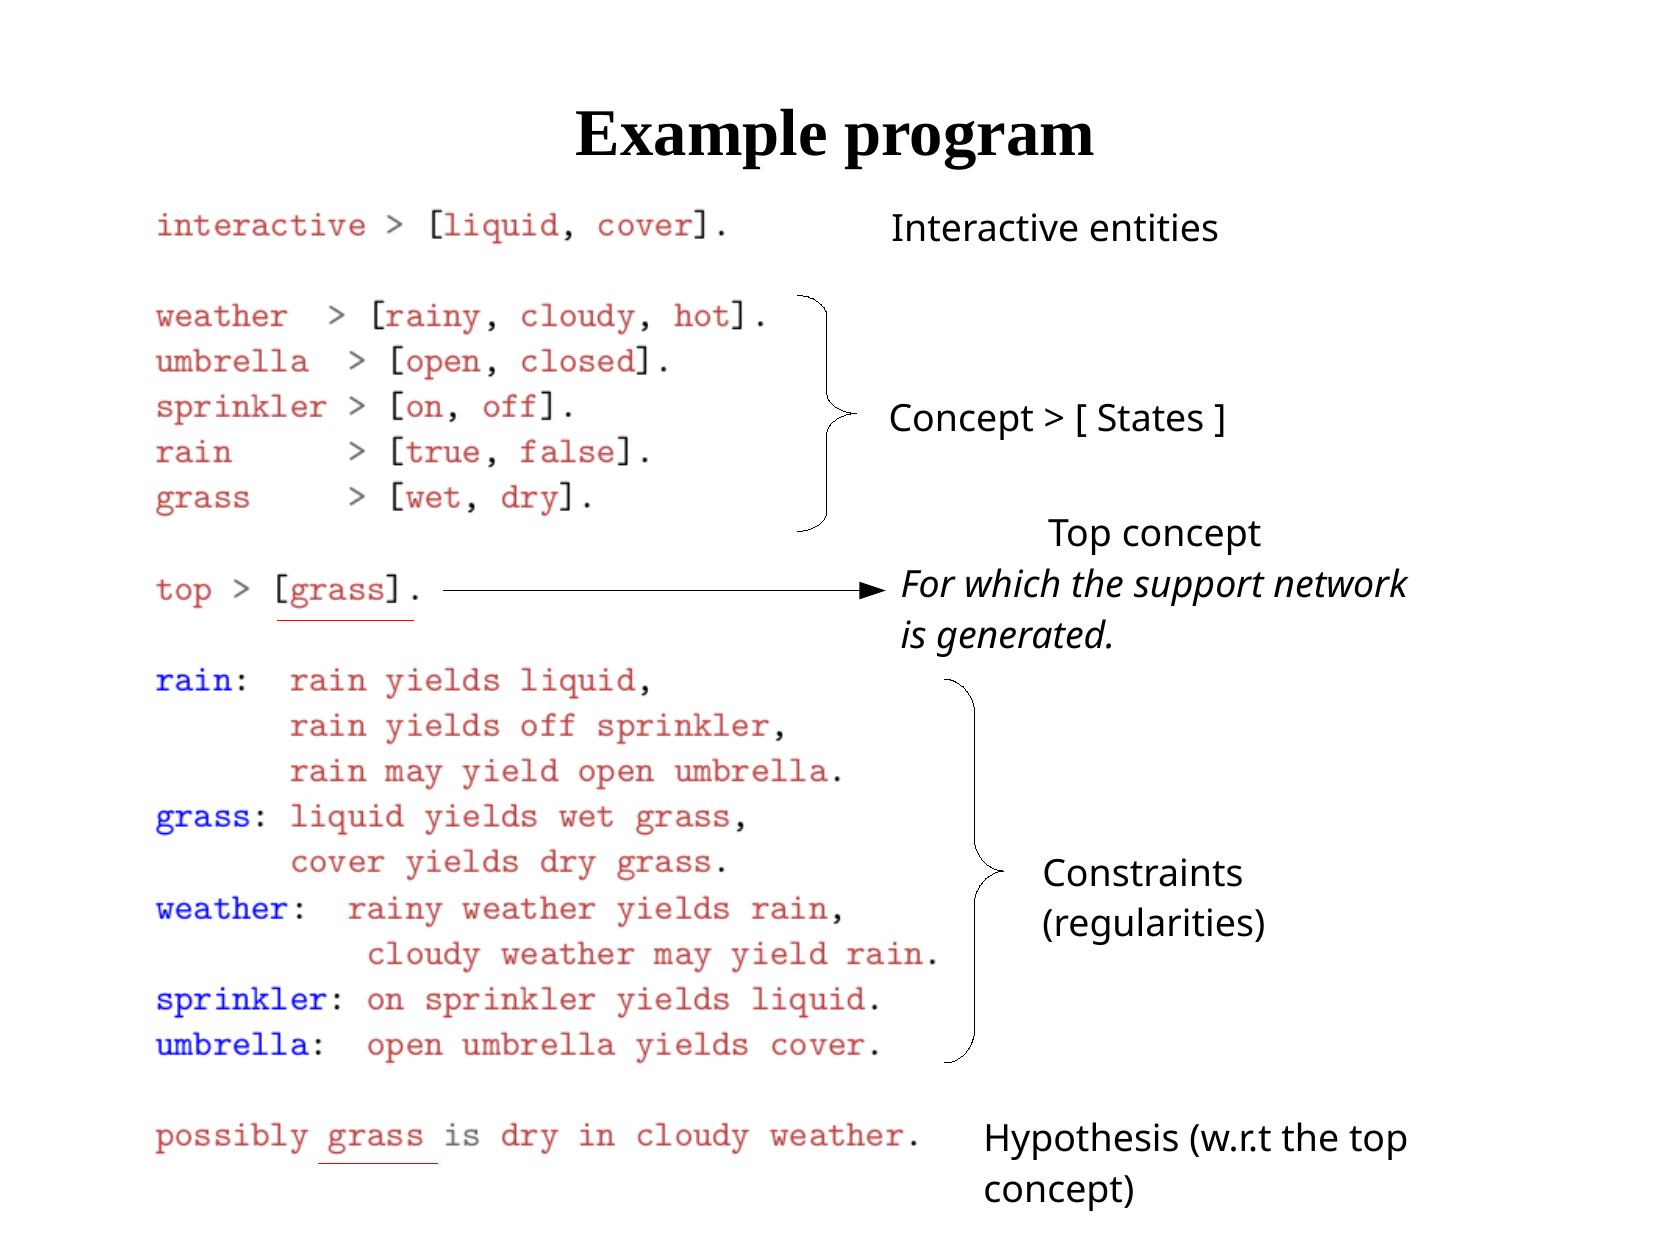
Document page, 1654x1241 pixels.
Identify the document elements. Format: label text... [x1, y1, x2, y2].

text_box Concept > [ States ] [873, 383, 1241, 444]
text_box Hypothesis (w.r.t the top concept) [968, 1104, 1553, 1177]
text_box Example program [561, 88, 1123, 178]
text_box Top concept For which the support network is generated. [885, 499, 1401, 651]
text_box Interactive entities [876, 193, 1211, 254]
picture [147, 206, 945, 1163]
text_box Constraints (regularities) [1027, 838, 1469, 899]
